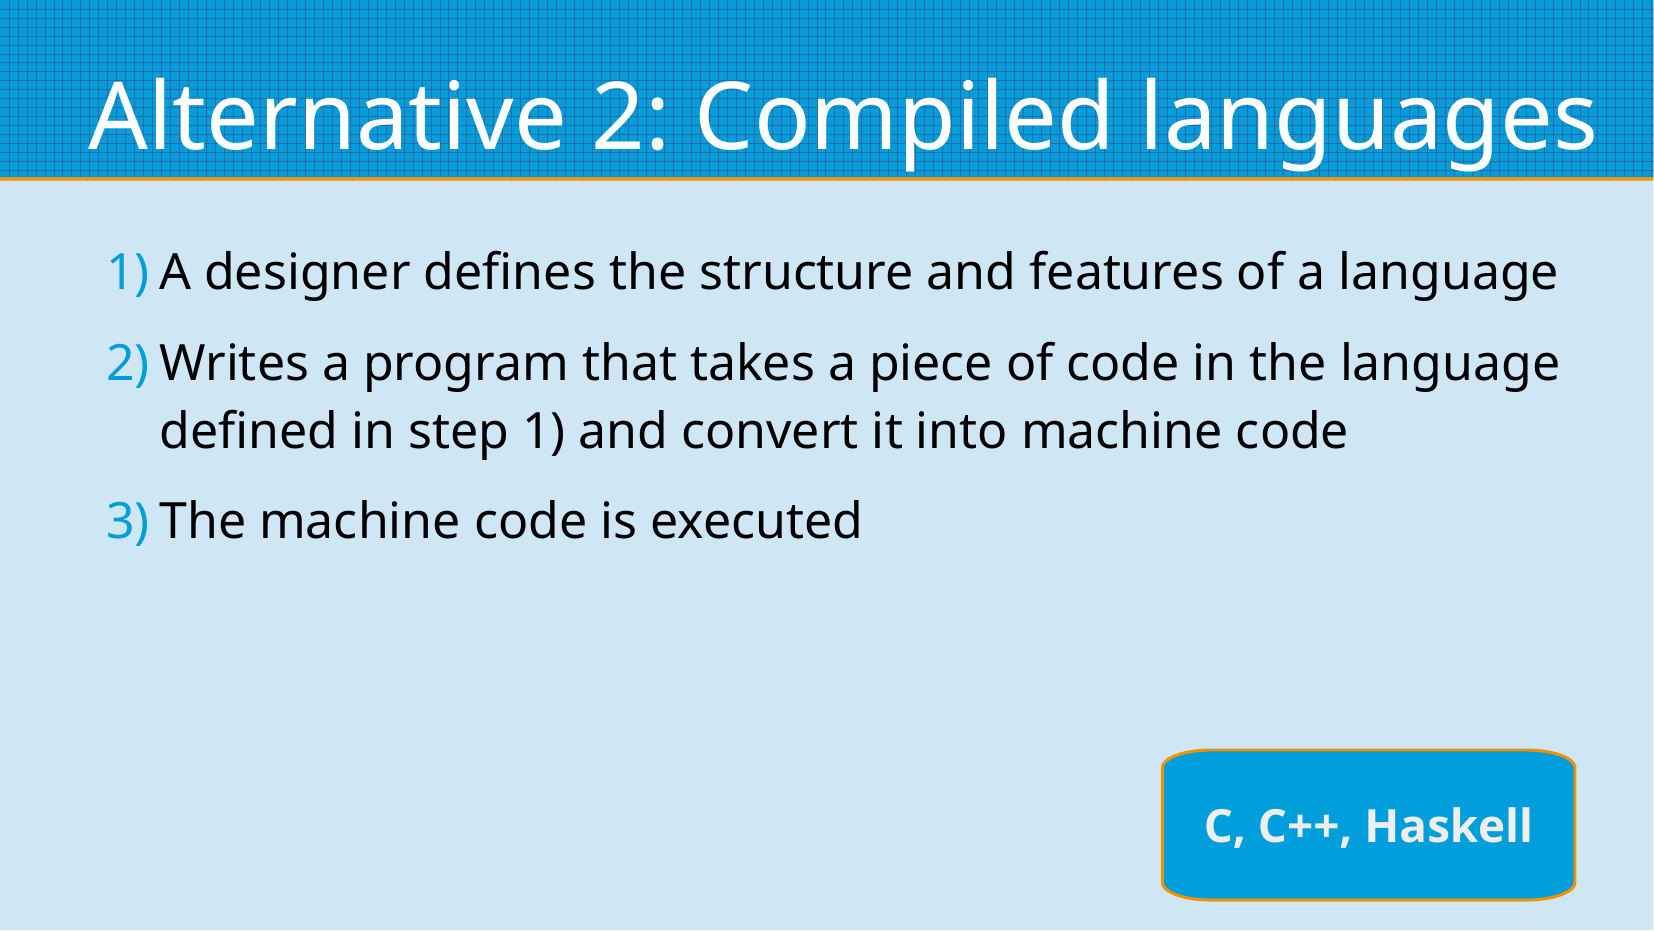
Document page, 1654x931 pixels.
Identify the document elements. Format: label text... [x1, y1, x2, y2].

list A designer defines the structure and features of a language Writes a program that takes a piece of code in the language defined in step 1) and convert it into machine code The machine code is executed [88, 236, 1565, 813]
text_box C, C++, Haskell [1162, 750, 1576, 901]
title Alternative 2: Compiled languages [88, 14, 1613, 178]
